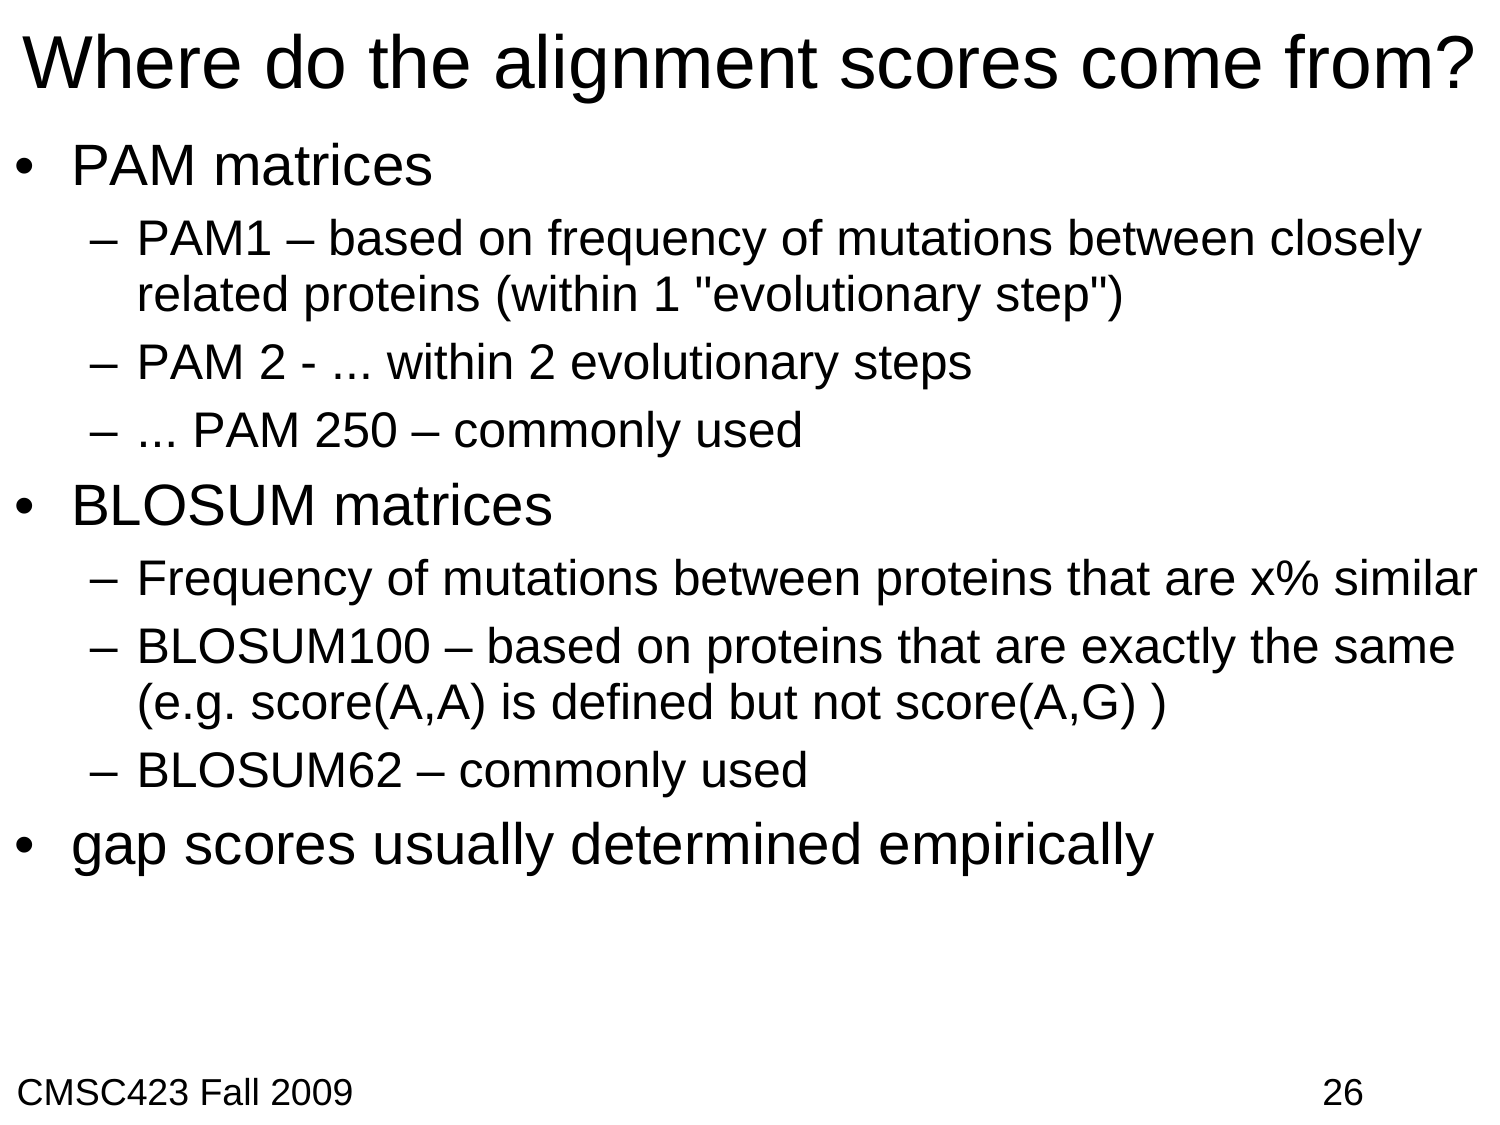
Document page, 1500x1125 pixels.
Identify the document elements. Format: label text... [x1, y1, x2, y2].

title Where do the alignment scores come from? [0, 12, 1500, 113]
list PAM matrices PAM1 – based on frequency of mutations between closely related proteins (within 1 "evolutionary step") PAM 2 - ... within 2 evolutionary steps ... PAM 250 – commonly used BLOSUM matrices Frequency of mutations between proteins that are x% similar BLOSUM100 – based on proteins that are exactly the same (e.g. score(A,A) is defined but not score(A,G) ) BLOSUM62 – commonly used gap scores usually determined empirically [0, 124, 1500, 1125]
